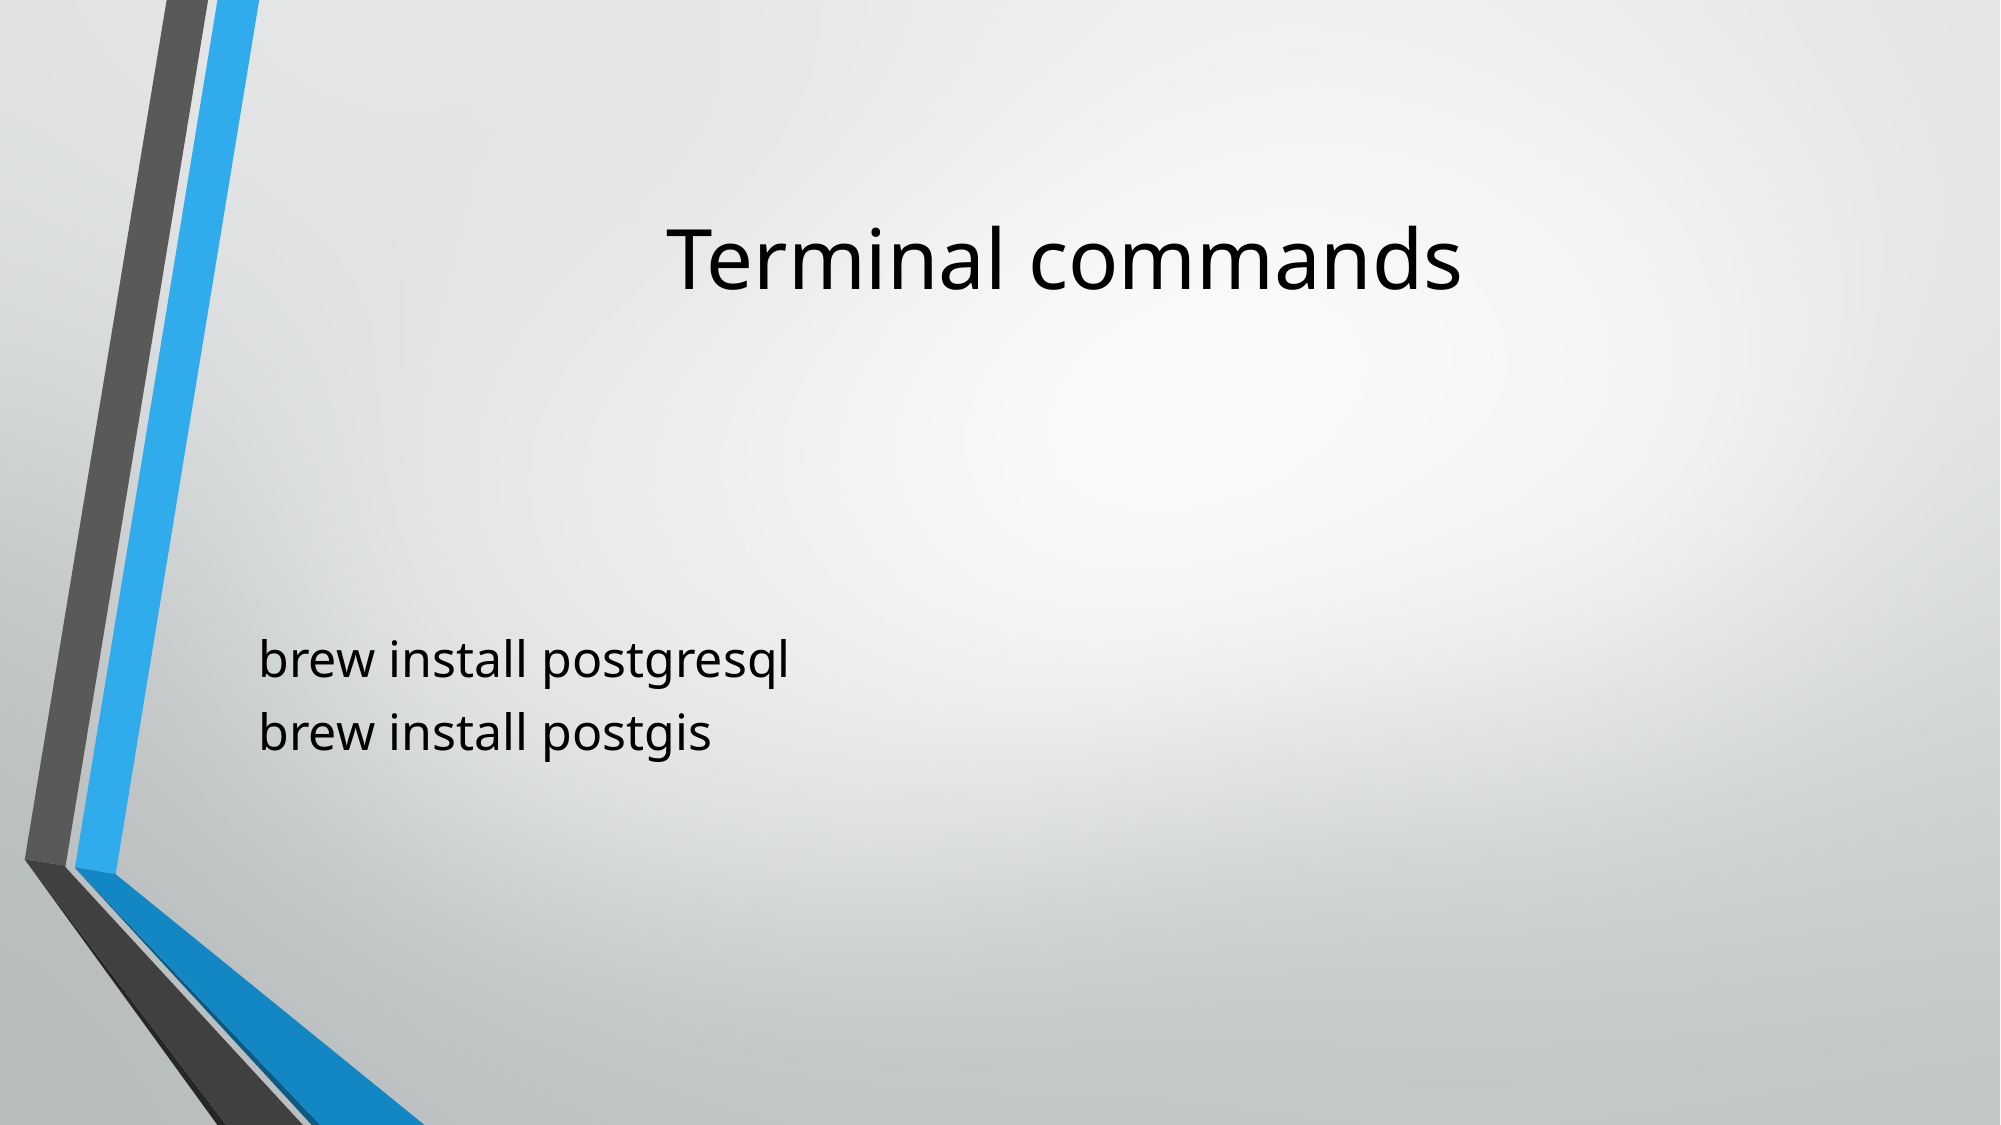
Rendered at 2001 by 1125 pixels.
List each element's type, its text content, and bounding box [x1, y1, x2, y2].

list brew install postgresql brew install postgis [243, 437, 1887, 950]
title Terminal commands [243, 112, 1887, 400]
